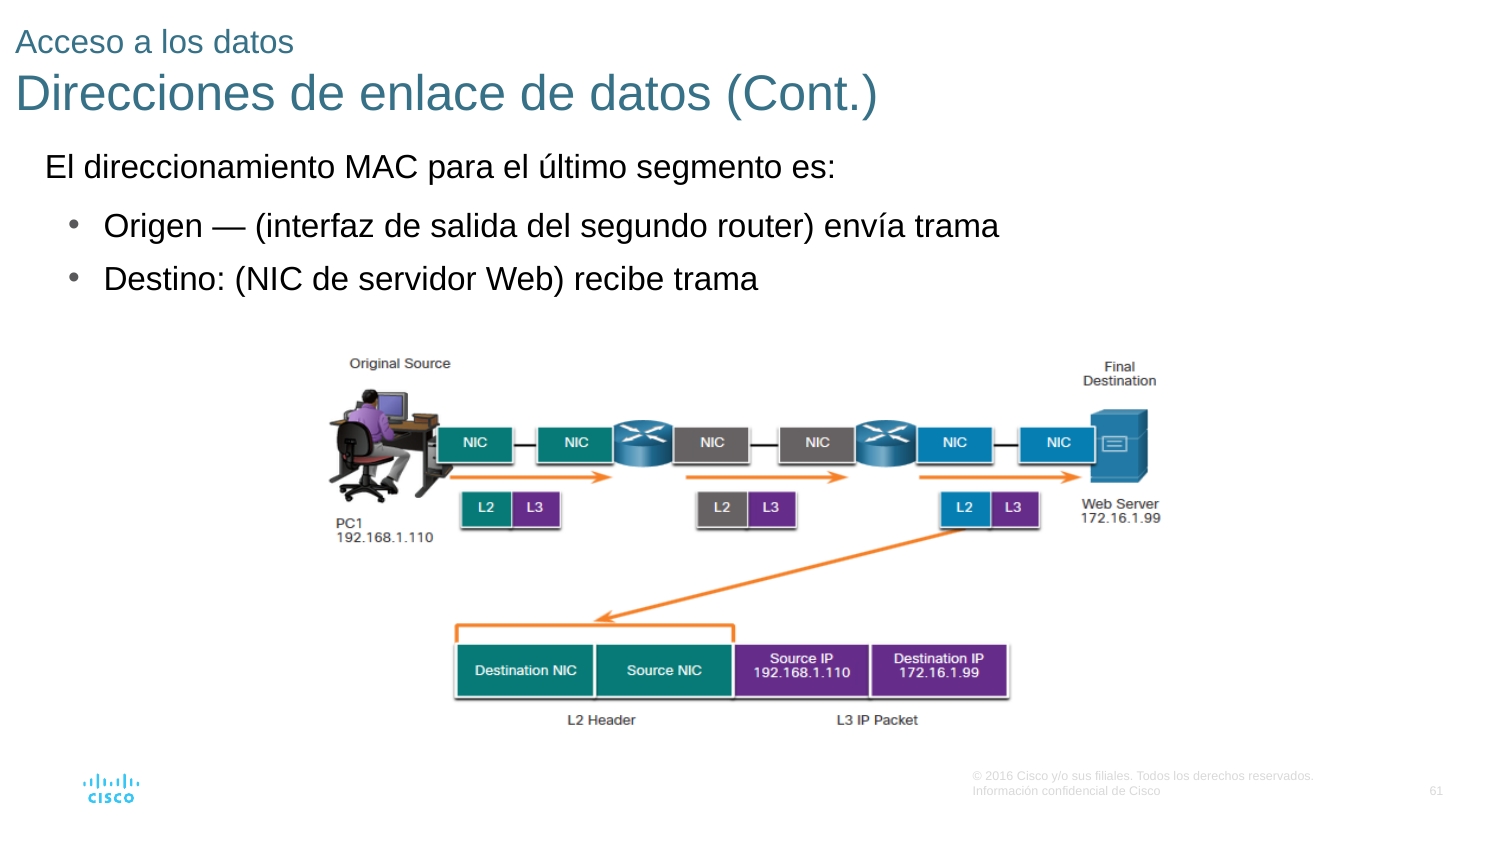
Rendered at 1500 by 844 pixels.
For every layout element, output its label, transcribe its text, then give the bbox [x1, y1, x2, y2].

picture [325, 352, 1175, 727]
title Acceso a los datos Direcciones de enlace de datos (Cont.) [0, 0, 1152, 142]
list El direccionamiento MAC para el último segmento es: Origen — (interfaz de salida del segundo router) envía trama Destino: (NIC de servidor Web) recibe trama [29, 138, 1308, 336]
